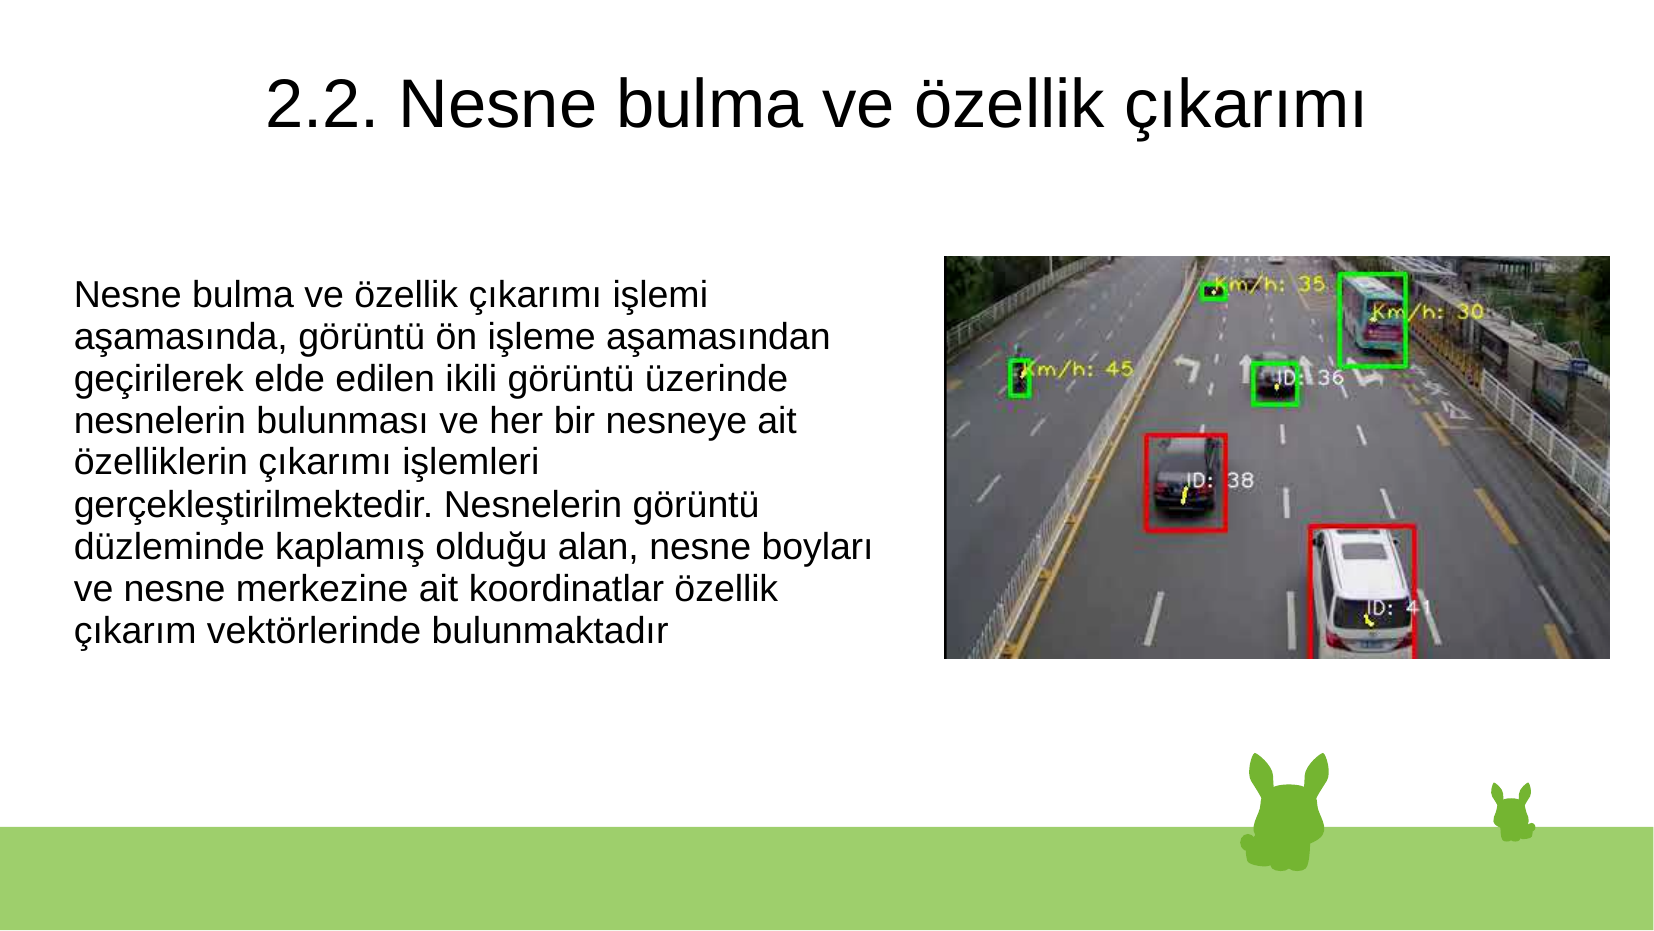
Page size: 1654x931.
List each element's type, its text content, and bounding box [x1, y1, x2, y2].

text_box Nesne bulma ve özellik çıkarımı işlemi aşamasında, görüntü ön işleme aşamasından geçirilerek elde edilen ikili görüntü üzerinde nesnelerin bulunması ve her bir nesneye ait özelliklerin çıkarımı işlemleri gerçekleştirilmektedir. Nesnelerin görüntü düzleminde kaplamış olduğu alan, nesne boyları ve nesne merkezine ait koordinatlar özellik çıkarım vektörlerinde bulunmaktadır [59, 265, 889, 659]
picture [944, 256, 1610, 659]
title 2.2. Nesne bulma ve özellik çıkarımı [88, 29, 1565, 178]
